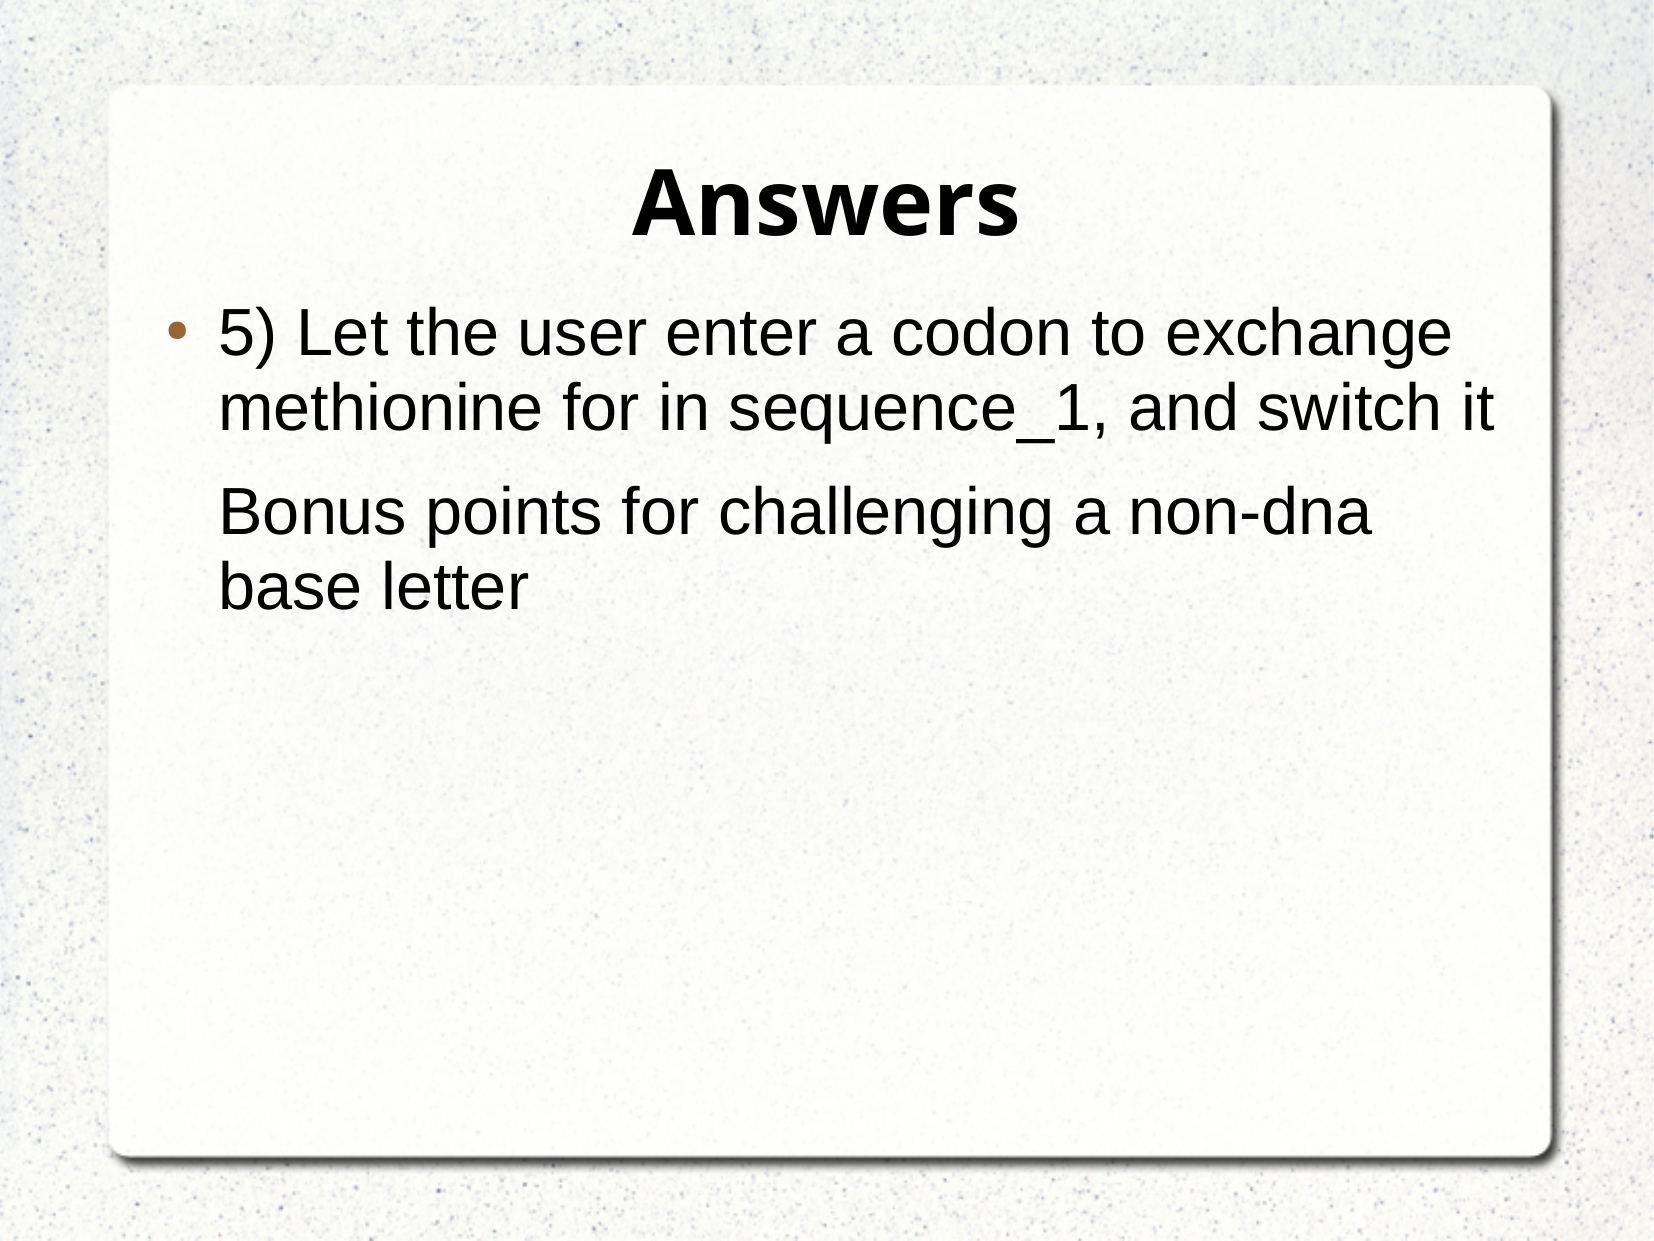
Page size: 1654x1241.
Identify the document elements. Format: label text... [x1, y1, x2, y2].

title Answers [118, 96, 1536, 304]
list 5) Let the user enter a codon to exchange methionine for in sequence_1, and switch it Bonus points for challenging a non-dna base letter [147, 295, 1506, 931]
picture [0, 0, 1654, 1241]
